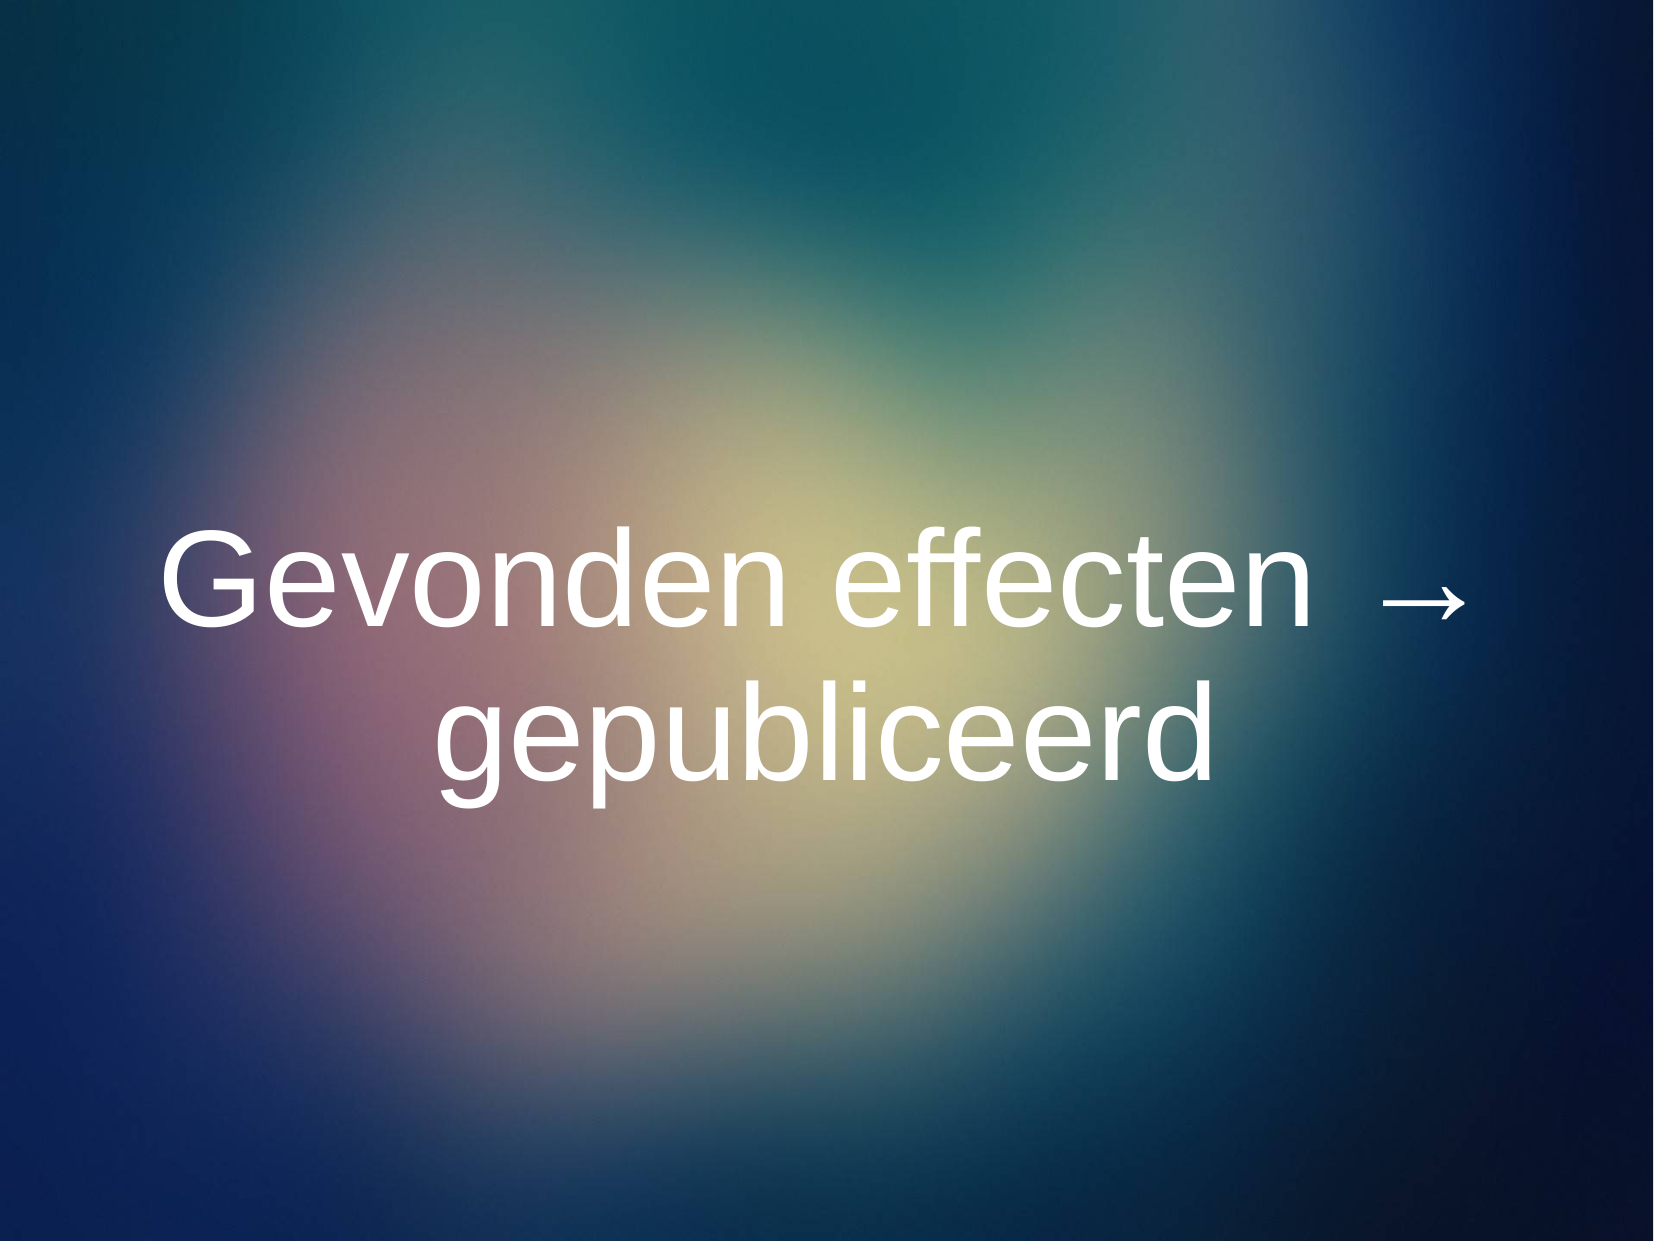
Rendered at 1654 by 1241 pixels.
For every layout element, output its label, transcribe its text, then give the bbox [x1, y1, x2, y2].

text_box Gevonden effecten → gepubliceerd [61, 495, 1591, 818]
picture [0, 0, 1654, 1241]
